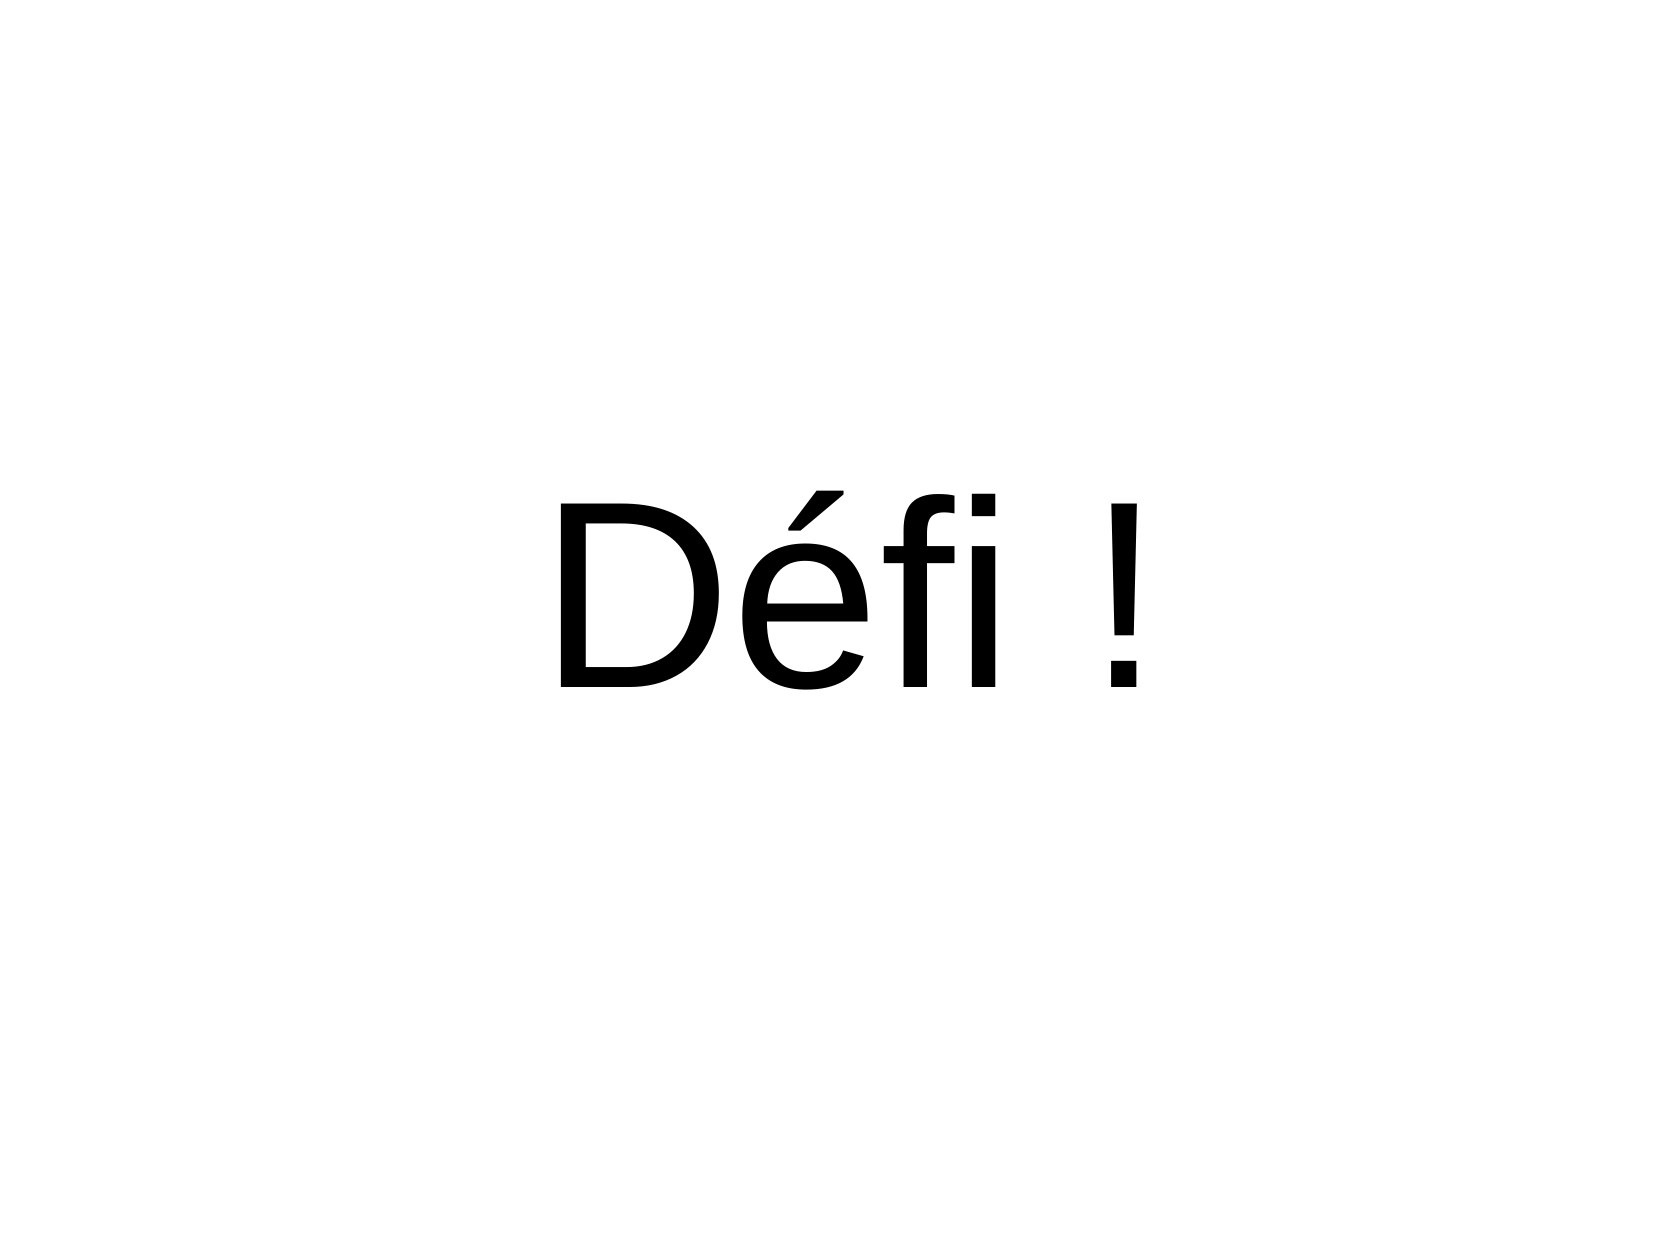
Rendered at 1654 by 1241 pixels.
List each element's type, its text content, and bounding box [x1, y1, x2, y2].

title Défi ! [188, 0, 1512, 1241]
